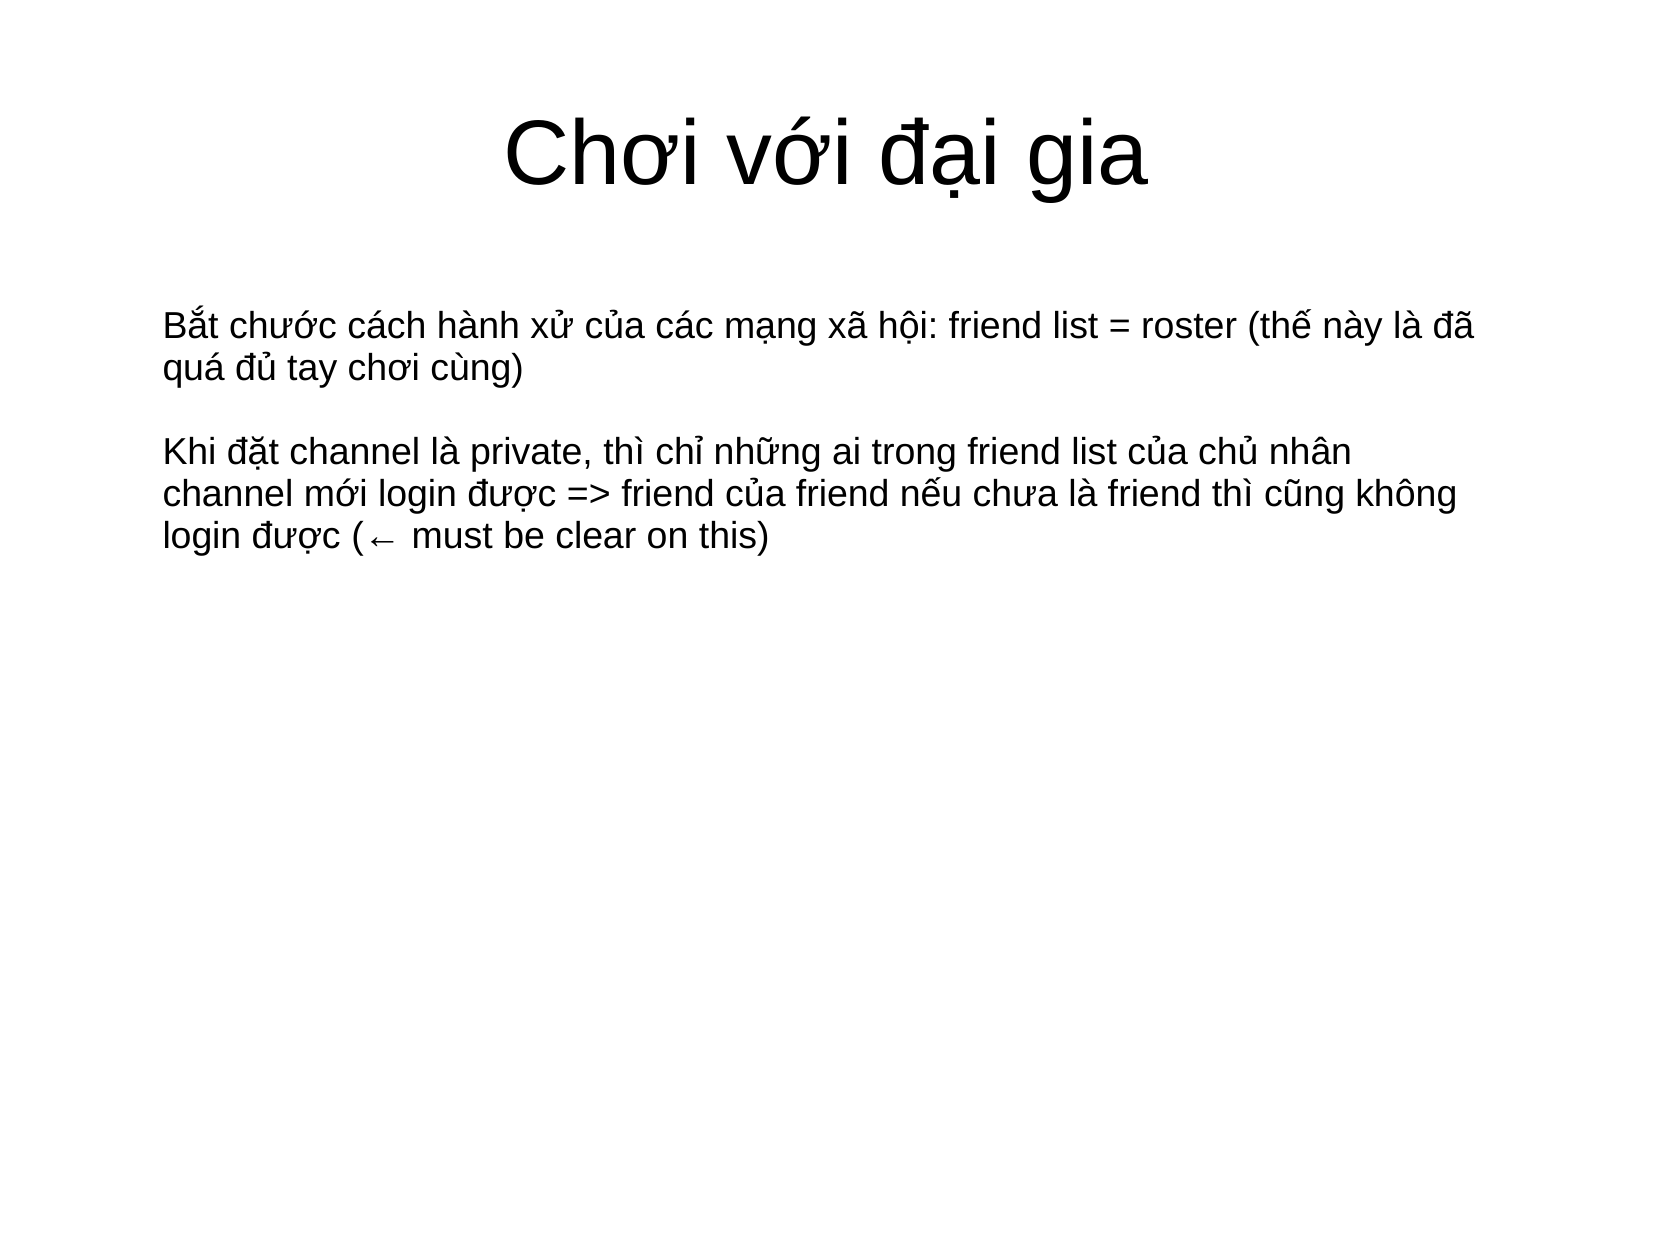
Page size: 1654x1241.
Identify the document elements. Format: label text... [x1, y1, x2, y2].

text_box Bắt chước cách hành xử của các mạng xã hội: friend list = roster (thế này là đã quá đủ tay chơi cùng) Khi đặt channel là private, thì chỉ những ai trong friend list của chủ nhân channel mới login được => friend của friend nếu chưa là friend thì cũng không login được (← must be clear on this) [147, 297, 1506, 561]
title Chơi với đại gia [82, 56, 1571, 250]
